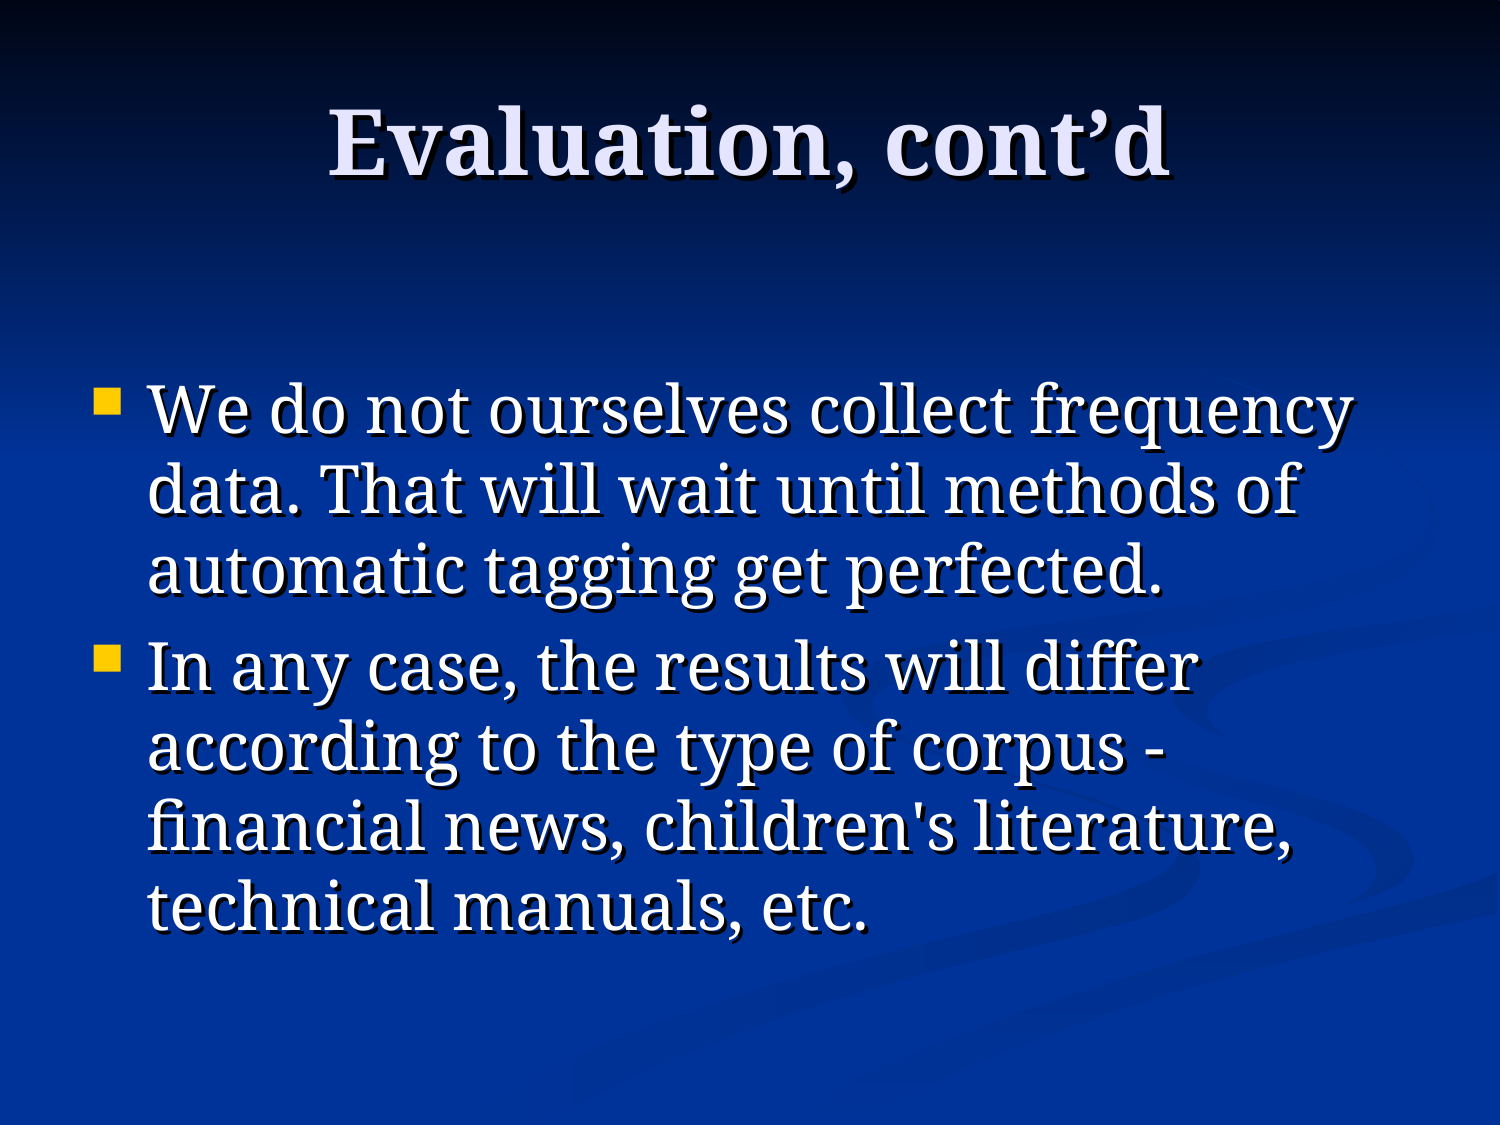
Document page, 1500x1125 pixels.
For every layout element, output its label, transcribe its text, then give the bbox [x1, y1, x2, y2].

list We do not ourselves collect frequency data. That will wait until methods of automatic tagging get perfected. In any case, the results will differ according to the type of corpus - financial news, children's literature, technical manuals, etc. [75, 262, 1426, 1001]
title Evaluation, cont’d [75, 45, 1426, 233]
